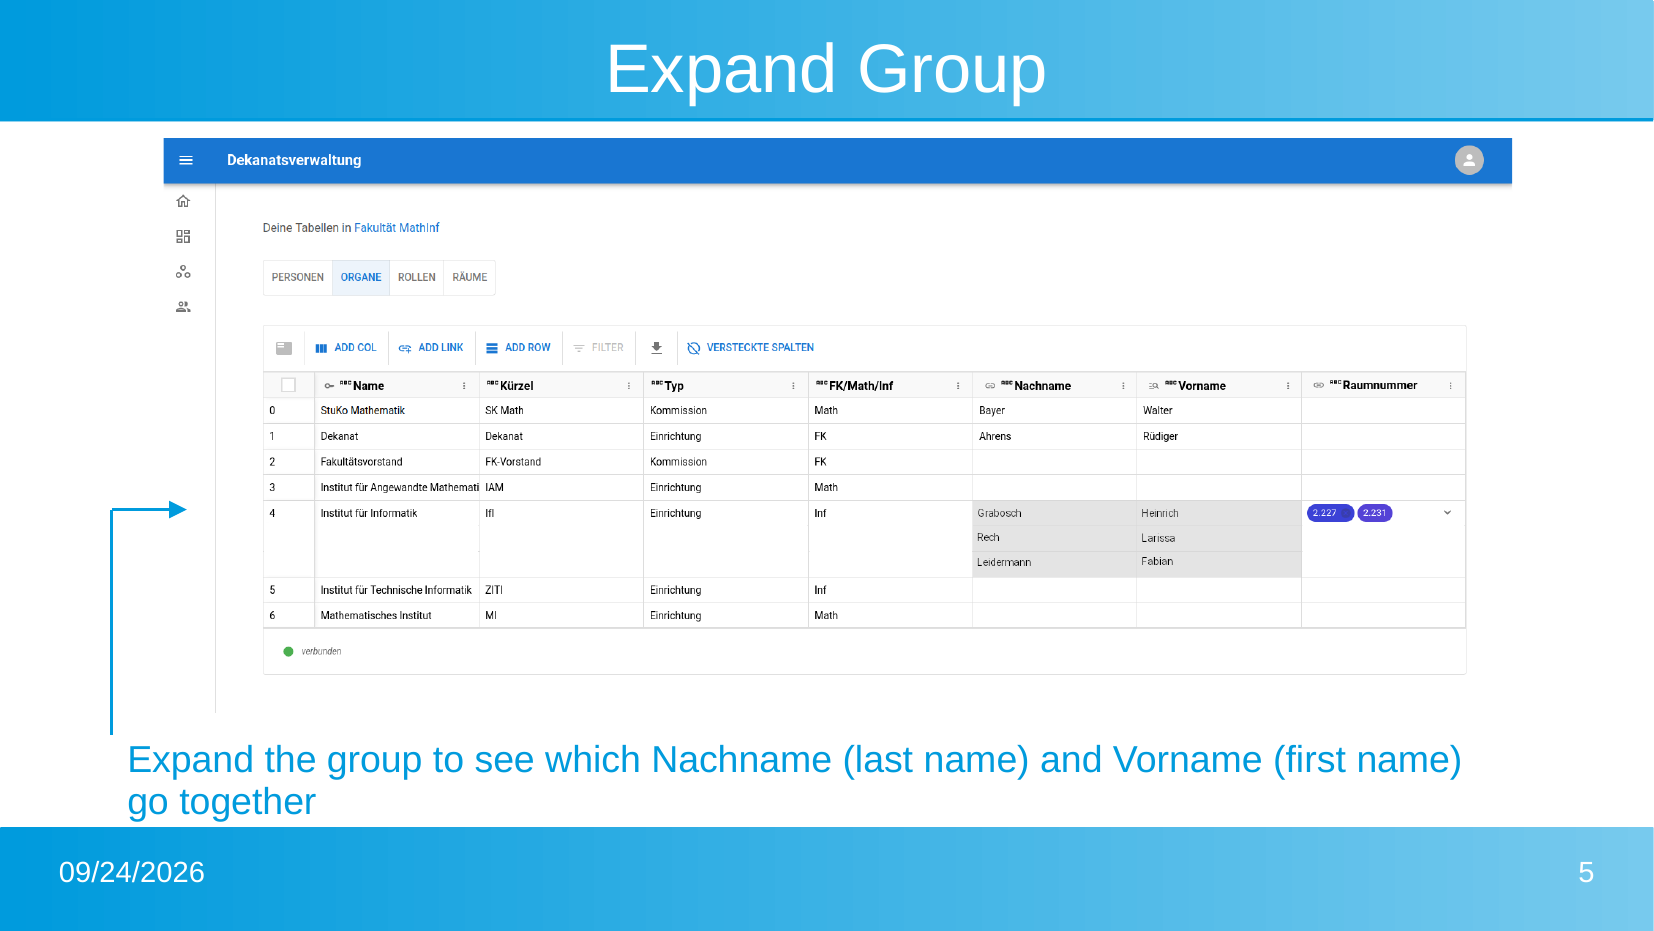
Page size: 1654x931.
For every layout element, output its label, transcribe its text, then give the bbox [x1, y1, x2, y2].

picture [163, 138, 1513, 713]
title Expand Group [59, 29, 1595, 108]
text_box Expand the group to see which Nachname (last name) and Vorname (first name) go together [112, 730, 1501, 830]
